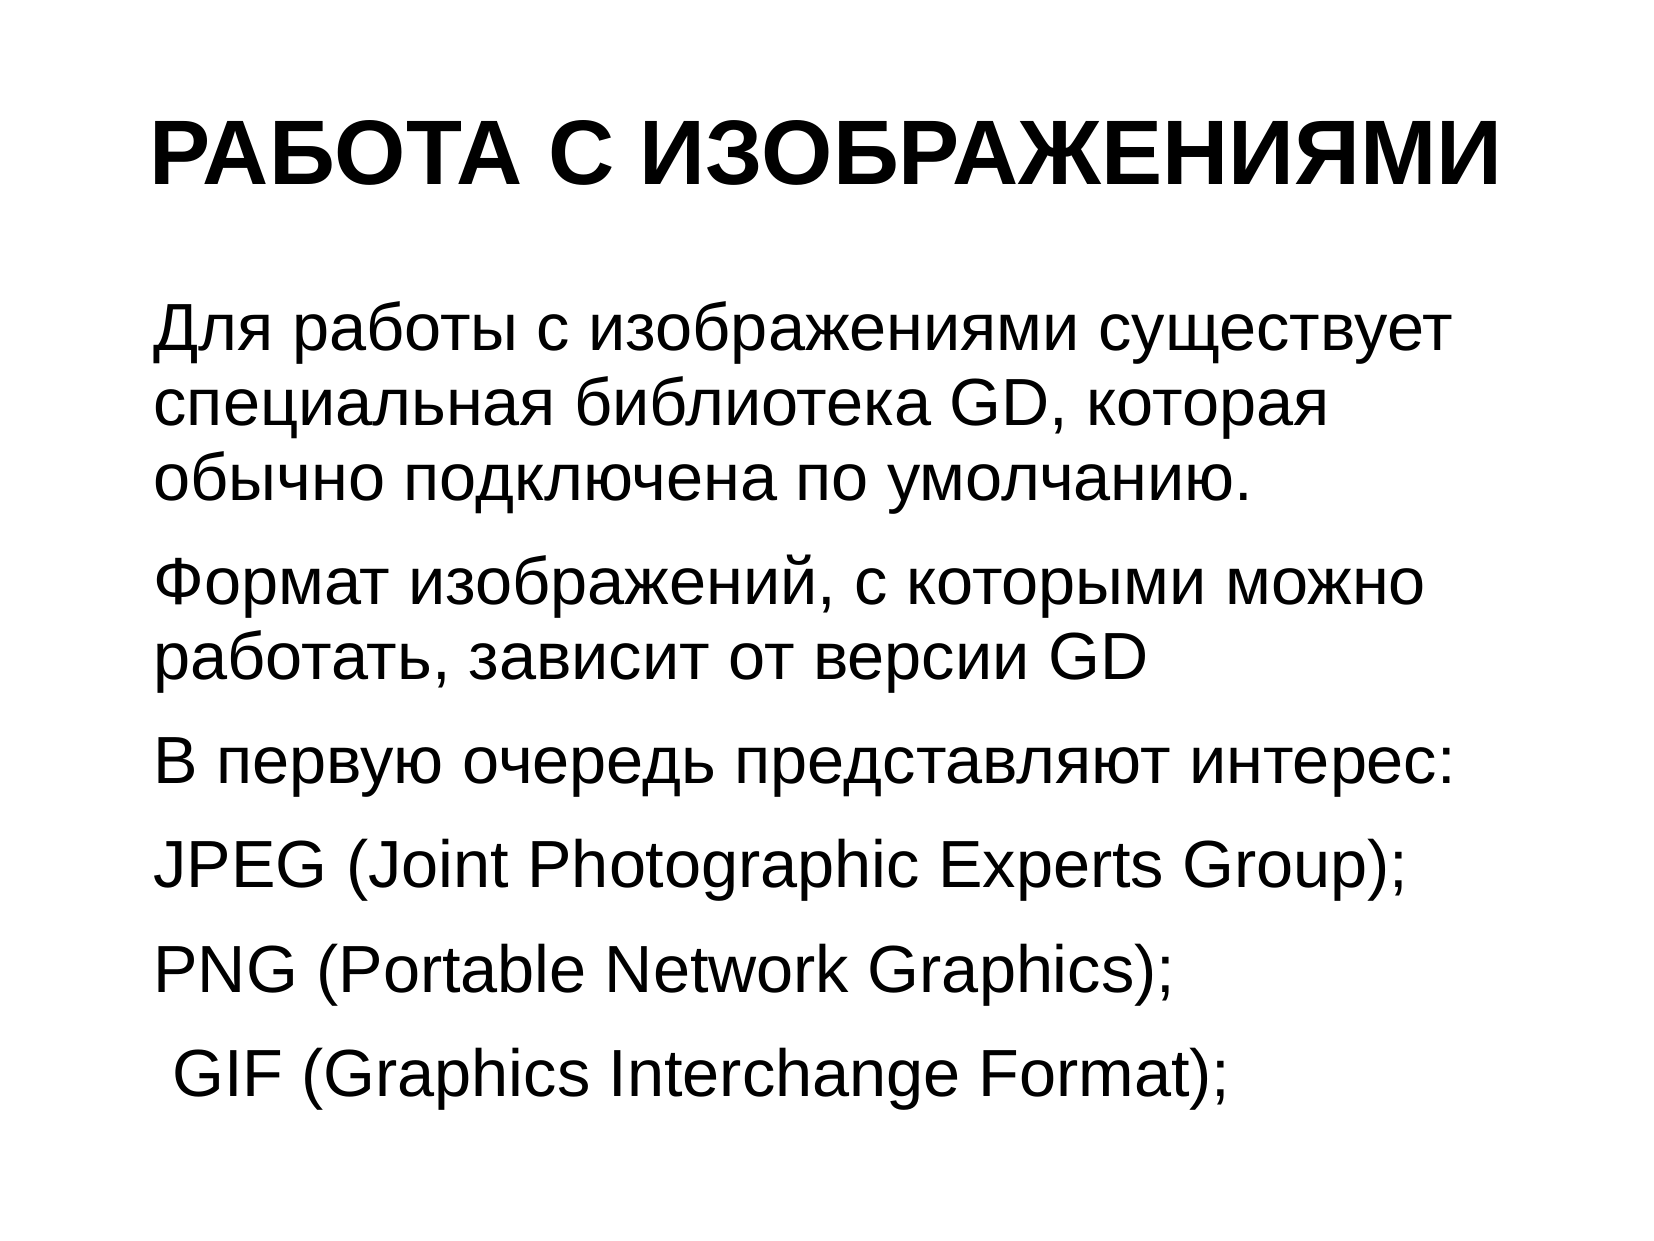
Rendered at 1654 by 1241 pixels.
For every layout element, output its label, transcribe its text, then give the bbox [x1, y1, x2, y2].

list Для работы с изображениями существует специальная библиотека GD, которая обычно подключена по умолчанию. Формат изображений, с которыми можно работать, зависит от версии GD В первую очередь представляют интерес: JPEG (Joint Photographic Experts Group); PNG (Portable Network Graphics); GIF (Graphics Interchange Format); [82, 290, 1571, 1111]
title РАБОТА С ИЗОБРАЖЕНИЯМИ [82, 49, 1571, 257]
